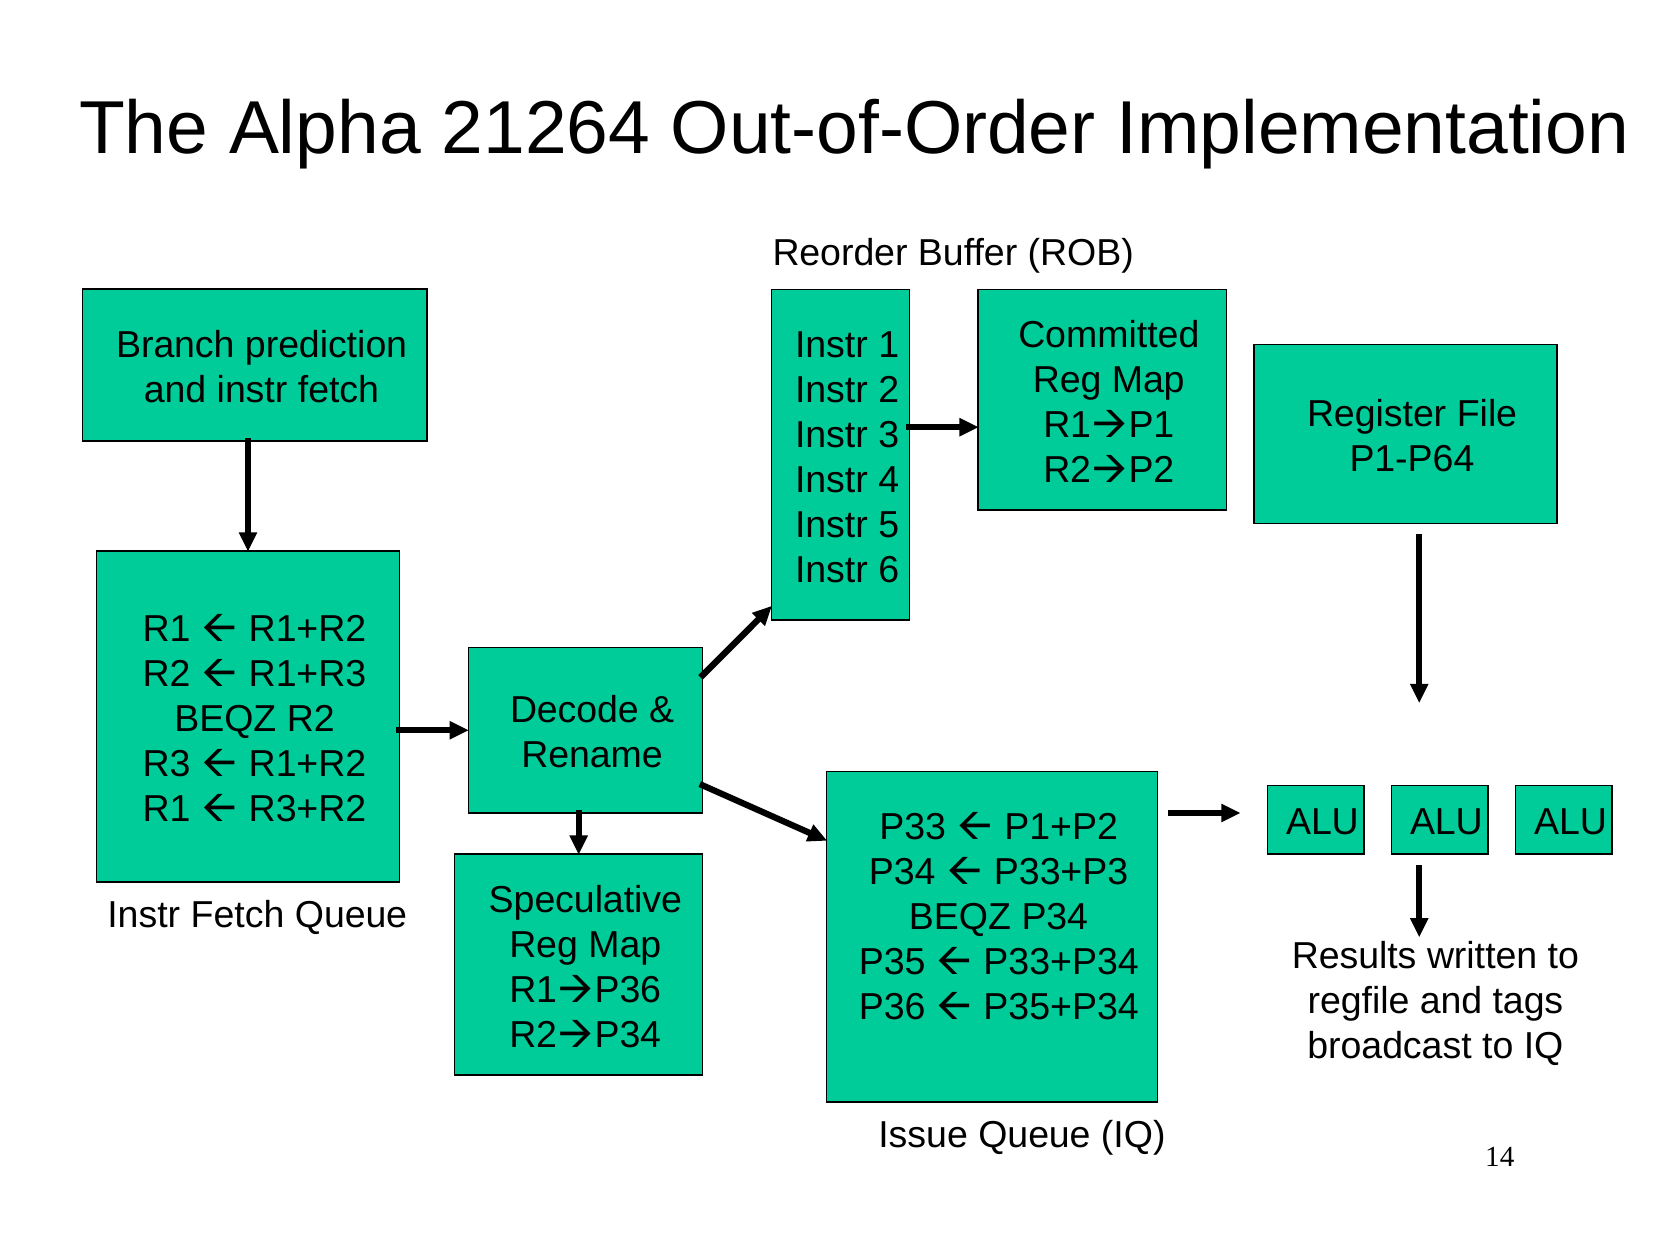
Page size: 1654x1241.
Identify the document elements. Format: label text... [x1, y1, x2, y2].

text_box Branch prediction and instr fetch [82, 289, 428, 441]
text_box Register File P1-P64 [1253, 344, 1557, 524]
text_box Committed Reg Map R1P1 R2P2 [978, 289, 1227, 510]
text_box ALU [1515, 785, 1613, 855]
text_box Instr 1 Instr 2 Instr 3 Instr 4 Instr 5 Instr 6 [771, 289, 910, 621]
text_box ALU [1391, 785, 1489, 855]
text_box R1  R1+R2 R2  R1+R3 BEQZ R2 R3  R1+R2 R1  R3+R2 [96, 551, 400, 881]
text_box <number> [1184, 1129, 1530, 1213]
text_box P33  P1+P2 P34  P33+P3 BEQZ P34 P35  P33+P34 P36  P35+P34 [826, 771, 1158, 1103]
text_box Instr Fetch Queue [79, 881, 423, 943]
text_box Results written to regfile and tags broadcast to IQ [1263, 923, 1595, 1074]
text_box ALU [1267, 785, 1365, 855]
text_box Reorder Buffer (ROB) [744, 220, 1149, 281]
text_box Decode & Rename [468, 647, 703, 813]
text_box Speculative Reg Map R1P36 R2P34 [454, 854, 703, 1075]
text_box The Alpha 21264 Out-of-Order Implementation [64, 71, 1646, 177]
text_box Issue Queue (IQ) [850, 1102, 1181, 1163]
